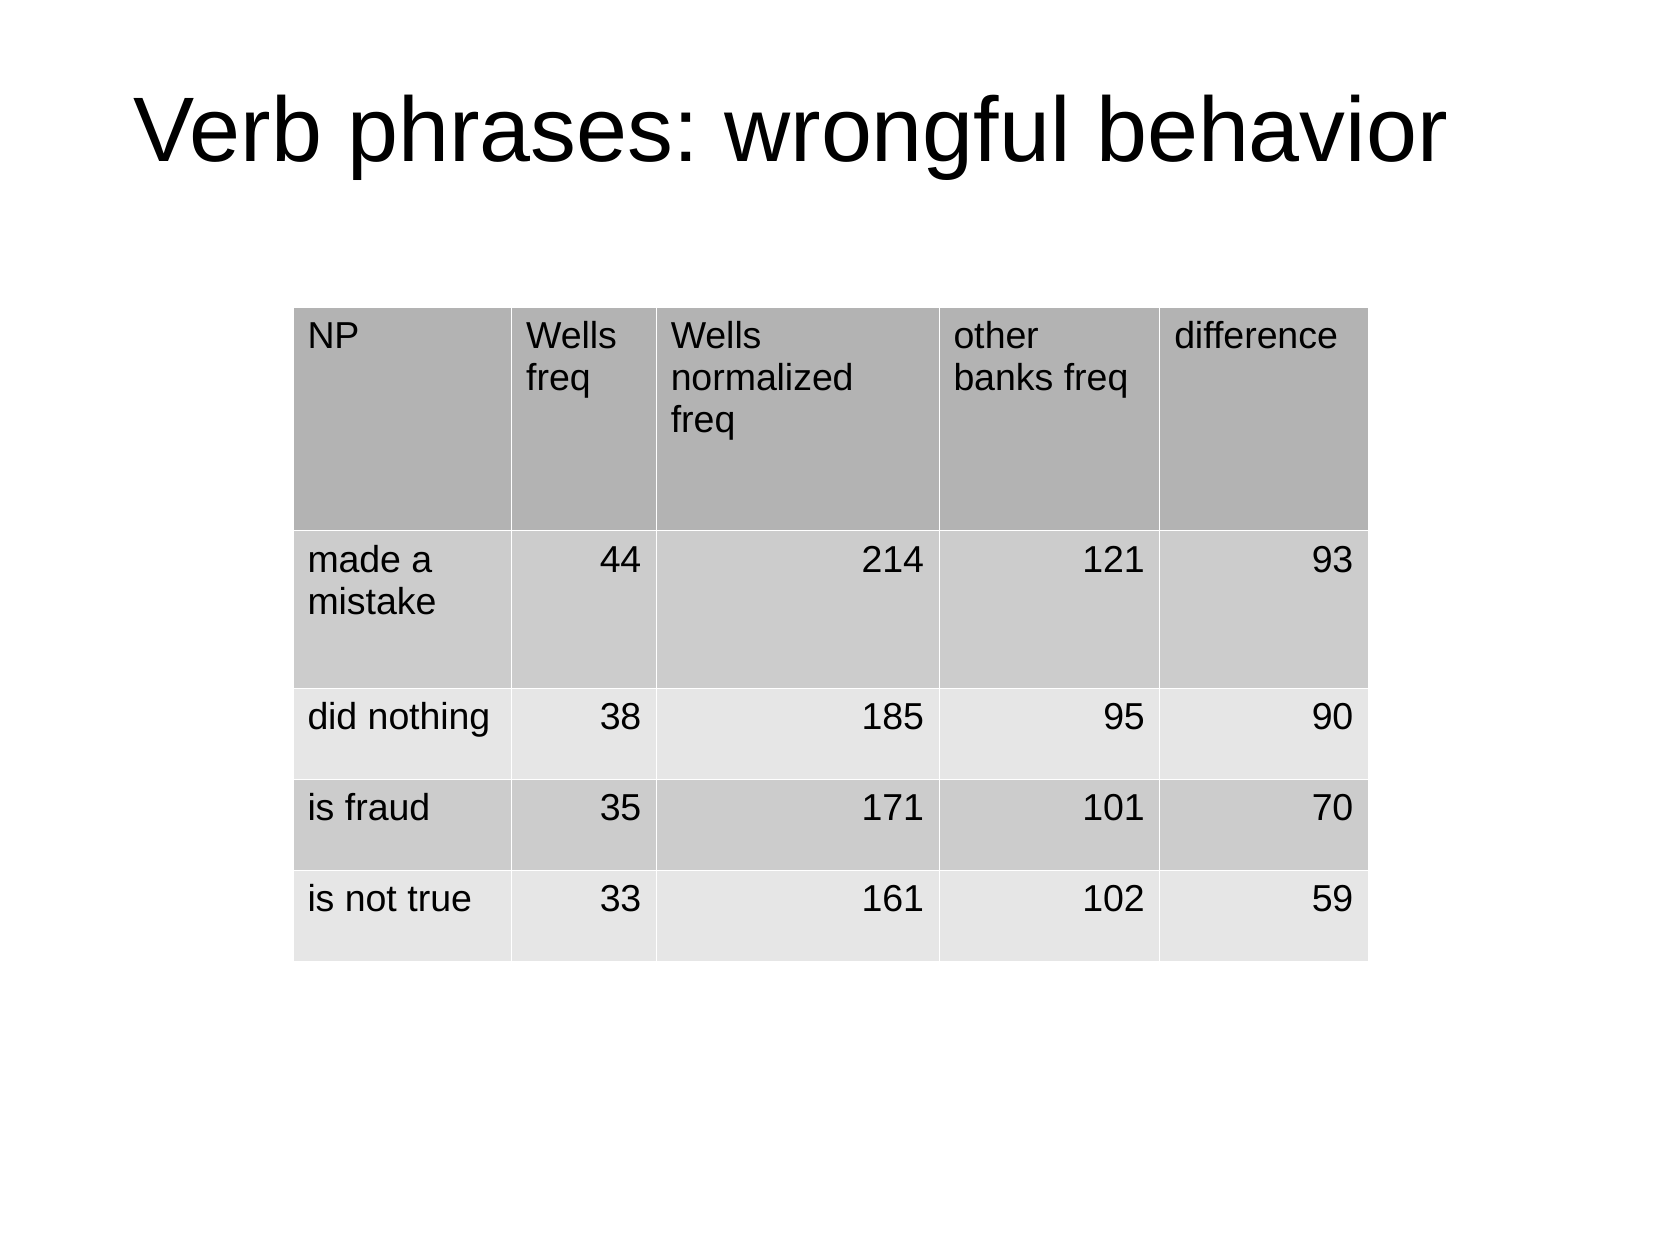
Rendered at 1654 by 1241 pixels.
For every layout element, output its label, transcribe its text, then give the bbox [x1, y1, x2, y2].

table_cell 102 [940, 871, 1159, 961]
table_header difference [1160, 308, 1368, 530]
table_header NP [294, 308, 511, 530]
table_cell 101 [940, 780, 1159, 870]
table_header Wells normalized freq [657, 308, 939, 530]
table_cell 161 [657, 871, 939, 961]
table_cell 33 [512, 871, 656, 961]
table_cell made a mistake [294, 531, 511, 688]
table_cell 44 [512, 531, 656, 688]
title Verb phrases: wrongful behavior [82, 49, 1501, 211]
table_cell 90 [1160, 689, 1368, 779]
table_header other banks freq [940, 308, 1159, 530]
table_cell 214 [657, 531, 939, 688]
table_cell 95 [940, 689, 1159, 779]
table_cell 59 [1160, 871, 1368, 961]
table_cell 38 [512, 689, 656, 779]
table_cell 121 [940, 531, 1159, 688]
table_cell 185 [657, 689, 939, 779]
table_header Wells freq [512, 308, 656, 530]
table_cell 70 [1160, 780, 1368, 870]
table_cell 93 [1160, 531, 1368, 688]
table_cell 35 [512, 780, 656, 870]
table_cell is fraud [294, 780, 511, 870]
table_cell is not true [294, 871, 511, 961]
table_cell 171 [657, 780, 939, 870]
table_cell did nothing [294, 689, 511, 779]
